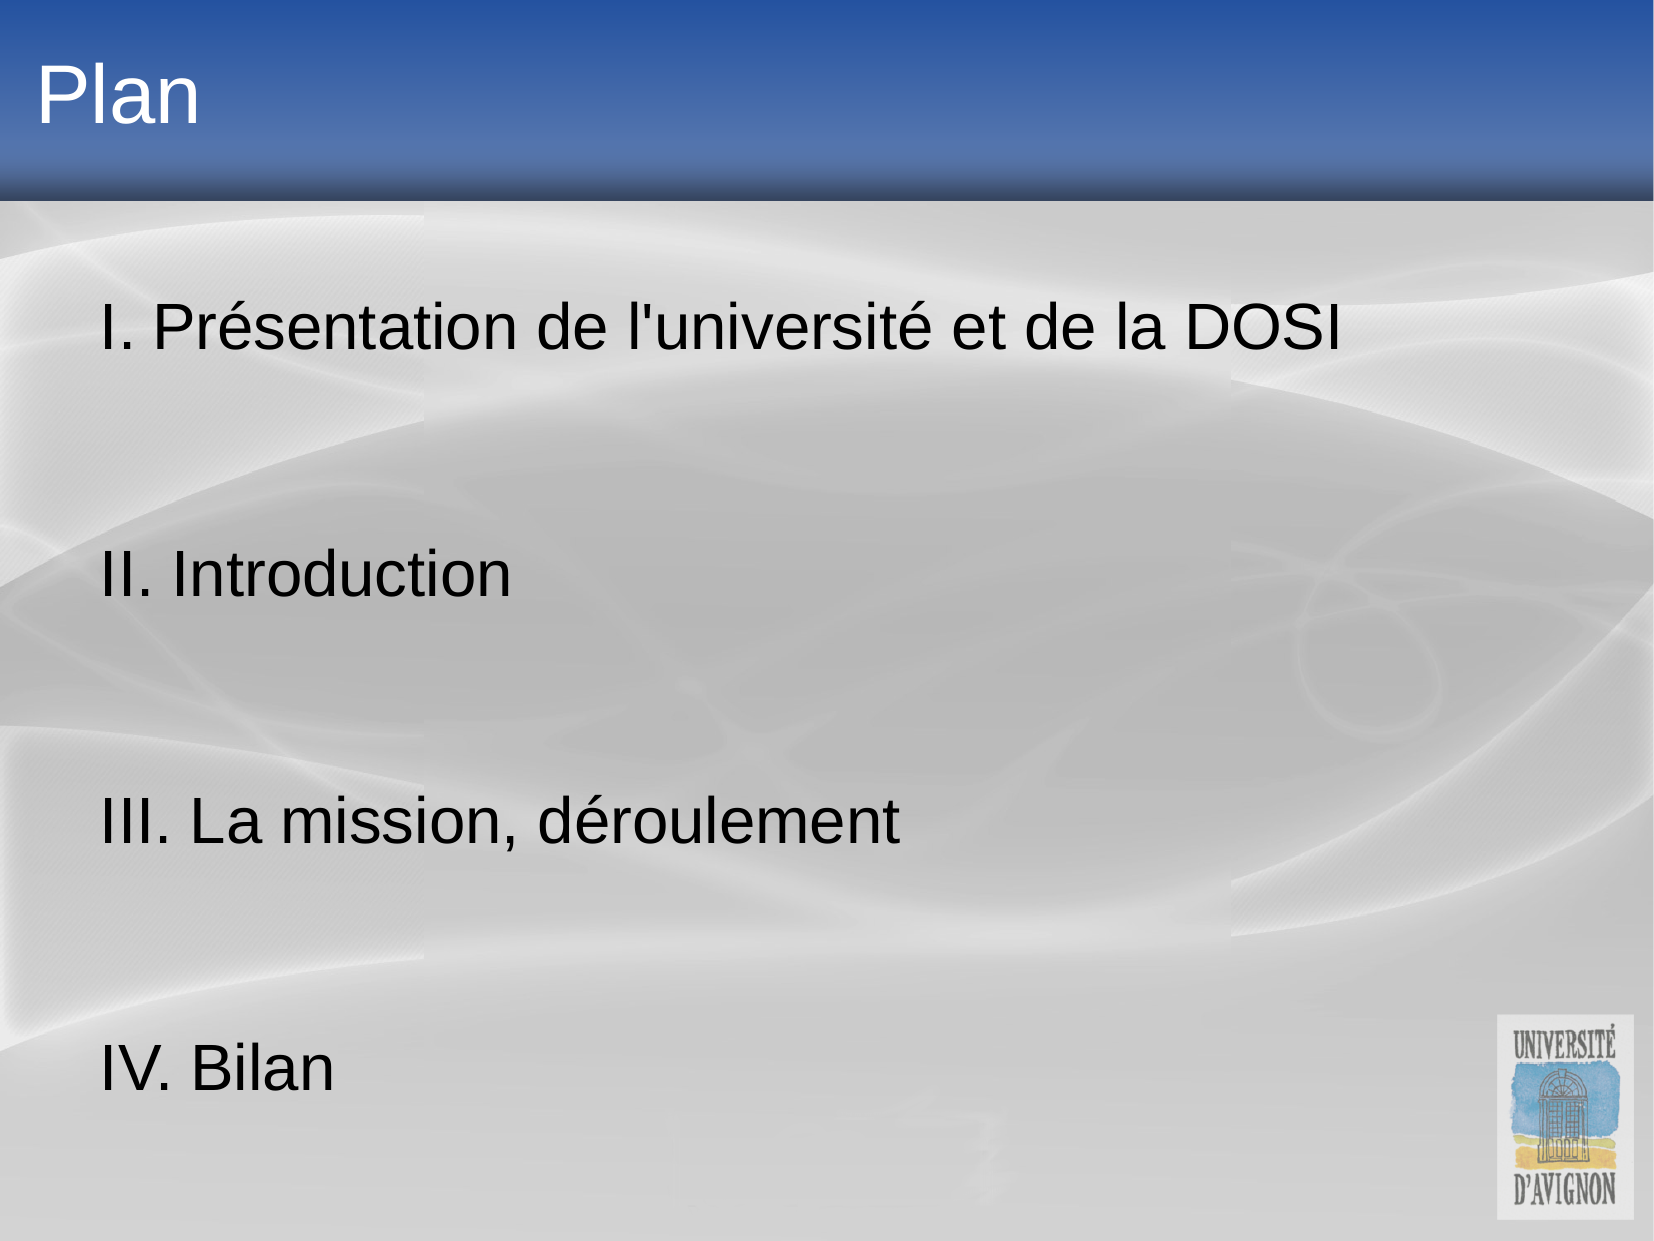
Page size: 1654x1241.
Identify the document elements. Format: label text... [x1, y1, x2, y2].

picture [0, 0, 1654, 1241]
list Présentation de l'université et de la DOSI Introduction La mission, déroulement Bilan [82, 290, 1571, 1109]
title Plan [35, 0, 1498, 213]
